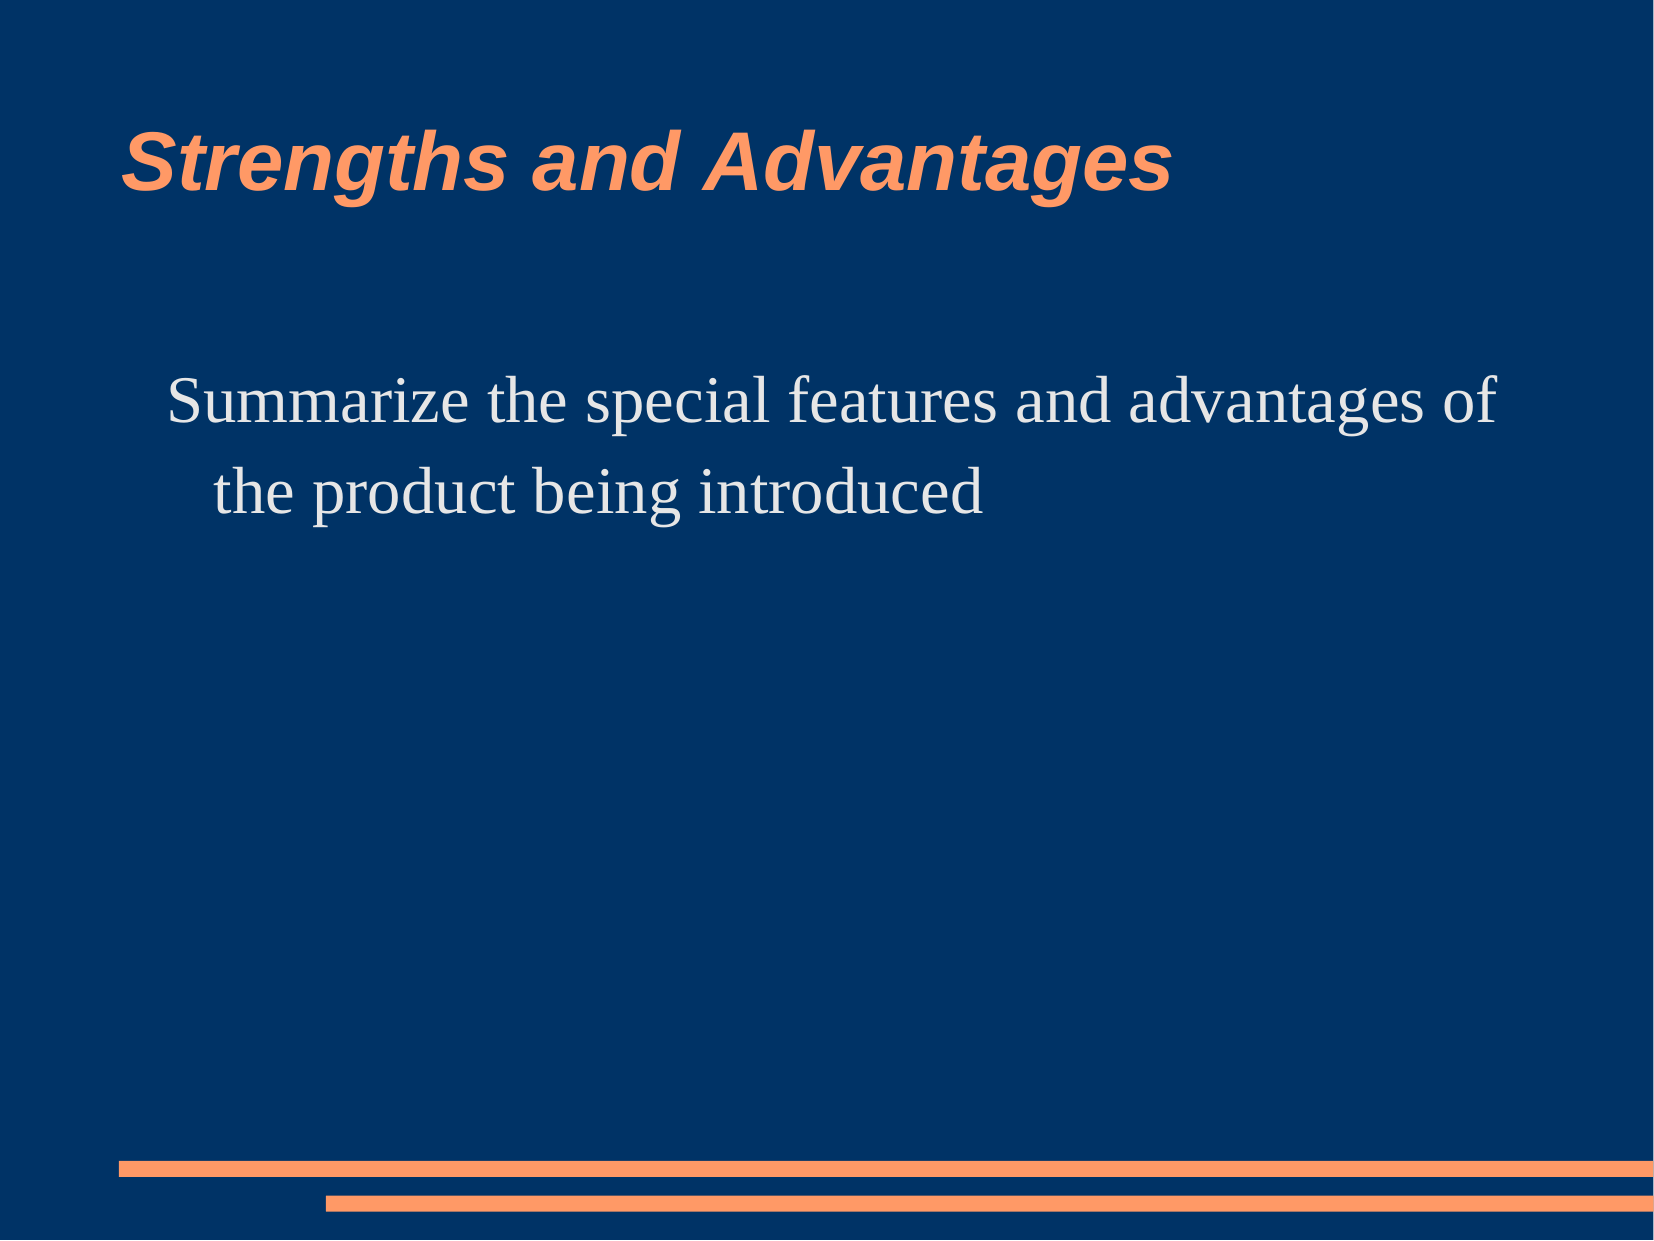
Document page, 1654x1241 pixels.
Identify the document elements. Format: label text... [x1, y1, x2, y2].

title Strengths and Advantages [121, 46, 1534, 254]
list Summarize the special features and advantages of the product being introduced [152, 344, 1534, 1127]
